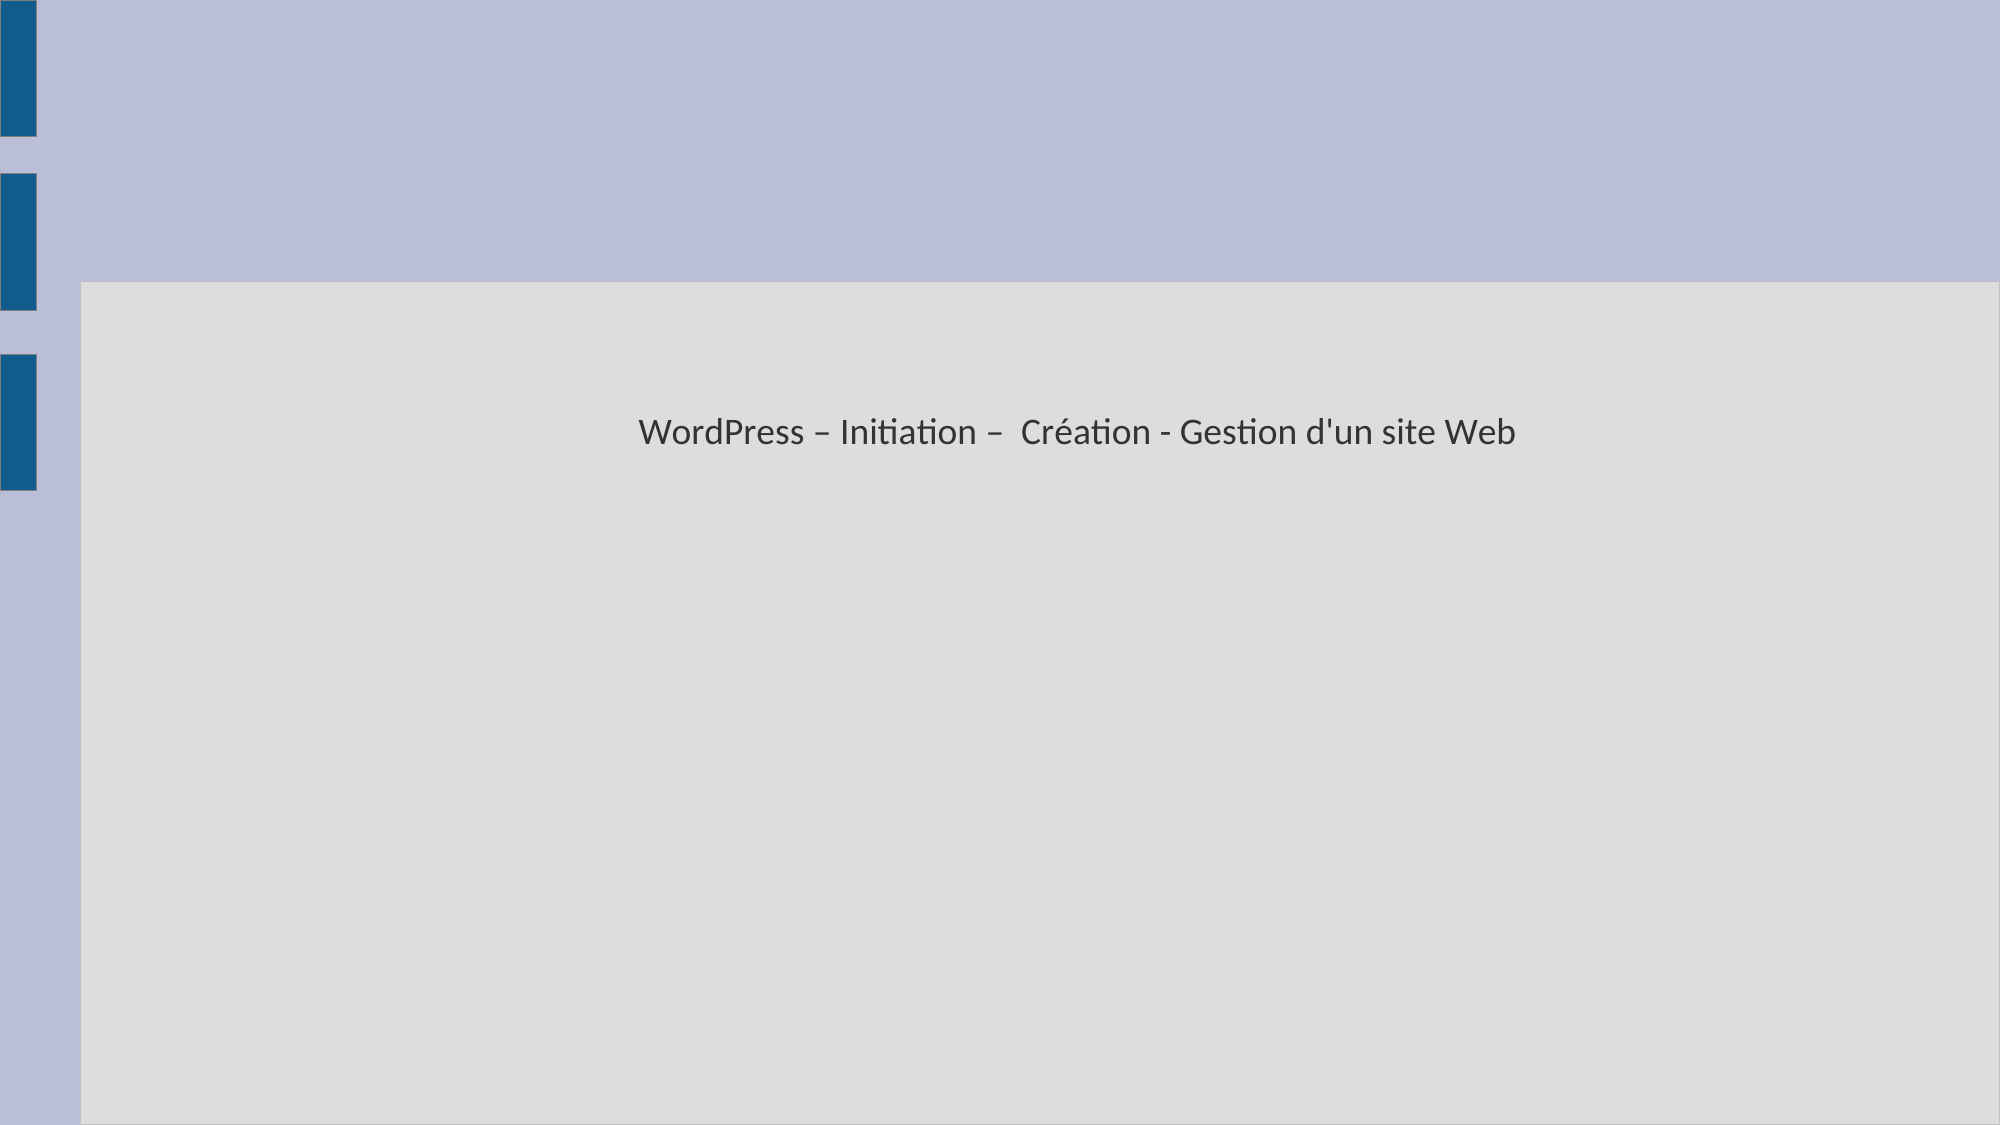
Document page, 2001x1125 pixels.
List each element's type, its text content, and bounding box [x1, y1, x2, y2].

title WordPress – Initiation – Création - Gestion d'un site Web [398, 405, 1602, 596]
